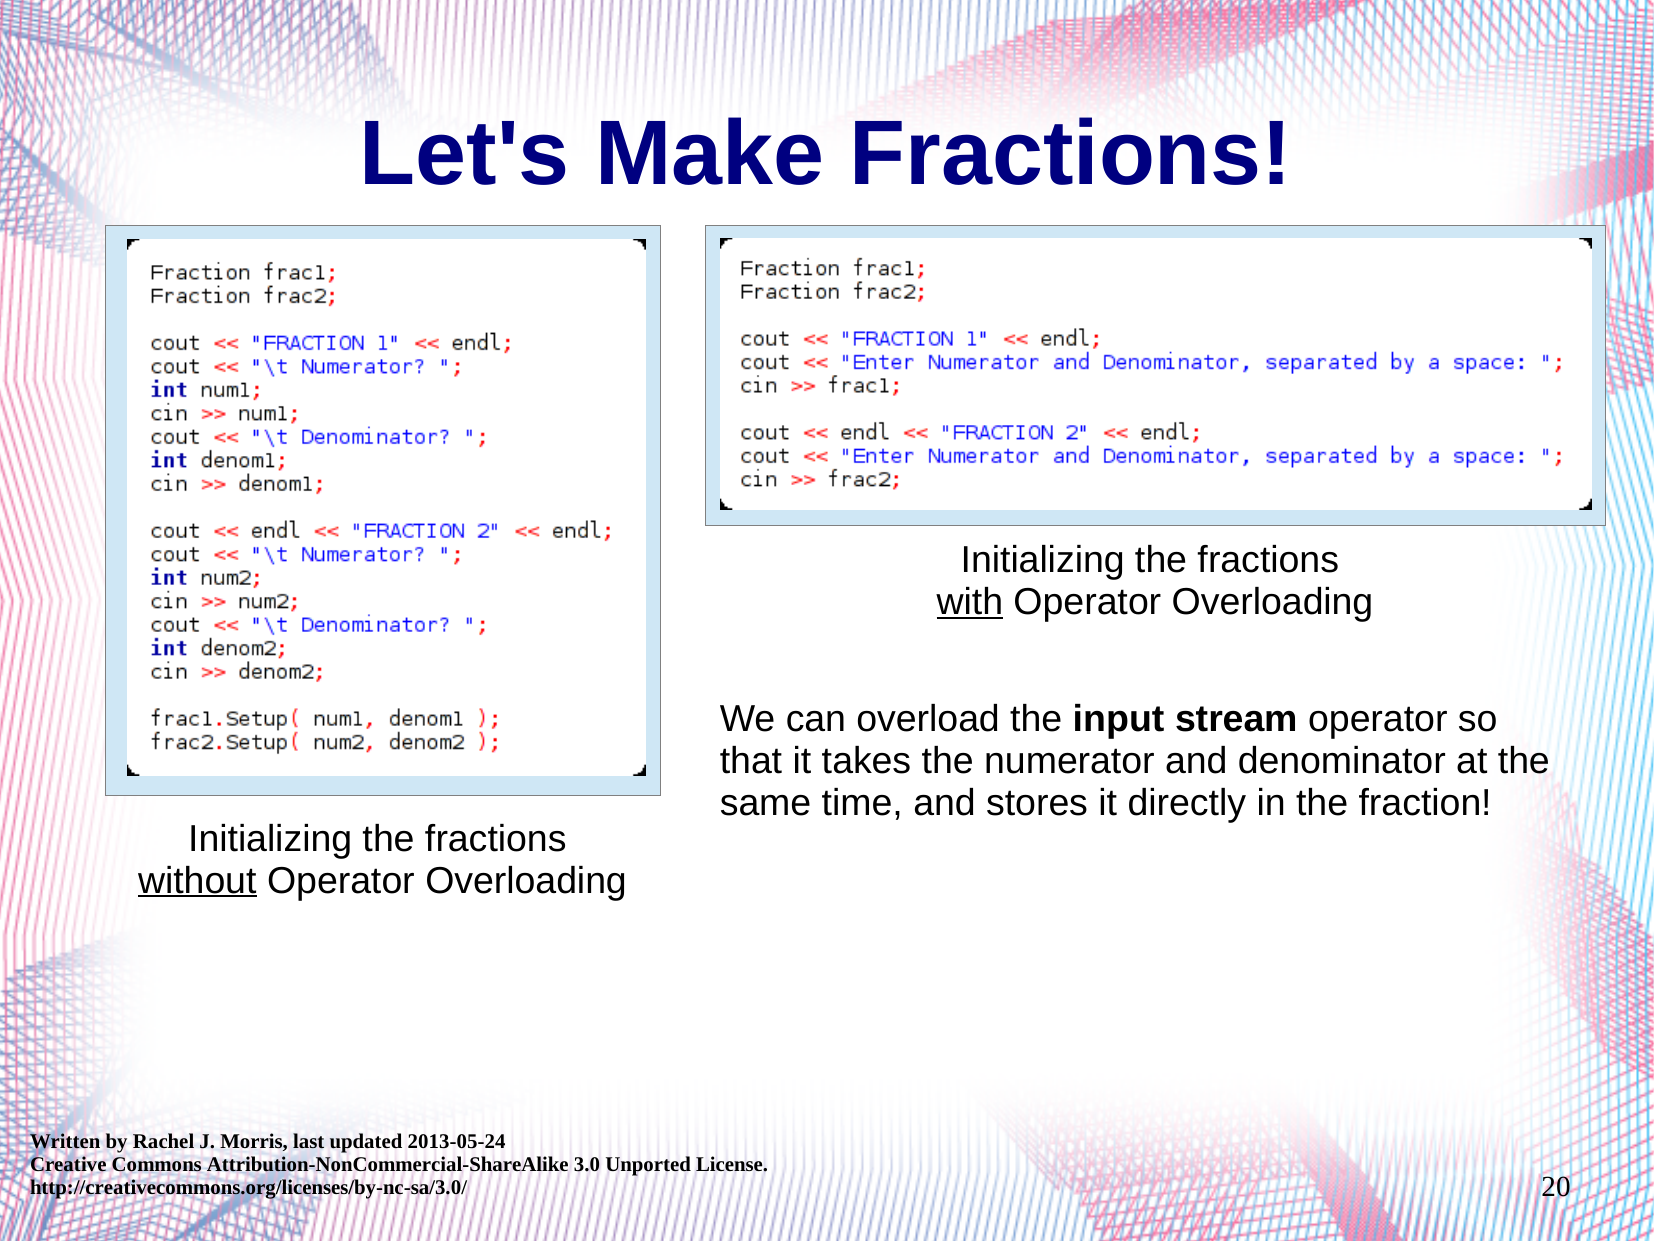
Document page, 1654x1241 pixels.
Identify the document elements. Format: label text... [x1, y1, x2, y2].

title Let's Make Fractions! [82, 49, 1571, 257]
text_box Initializing the fractions without Operator Overloading [105, 810, 661, 909]
picture [0, 0, 1654, 1241]
text_box [705, 225, 1606, 526]
text_box Initializing the fractions with Operator Overloading [705, 531, 1606, 631]
text_box [105, 257, 661, 796]
text_box We can overload the input stream operator so that it takes the numerator and denominator at the same time, and stores it directly in the fraction! [705, 690, 1576, 831]
